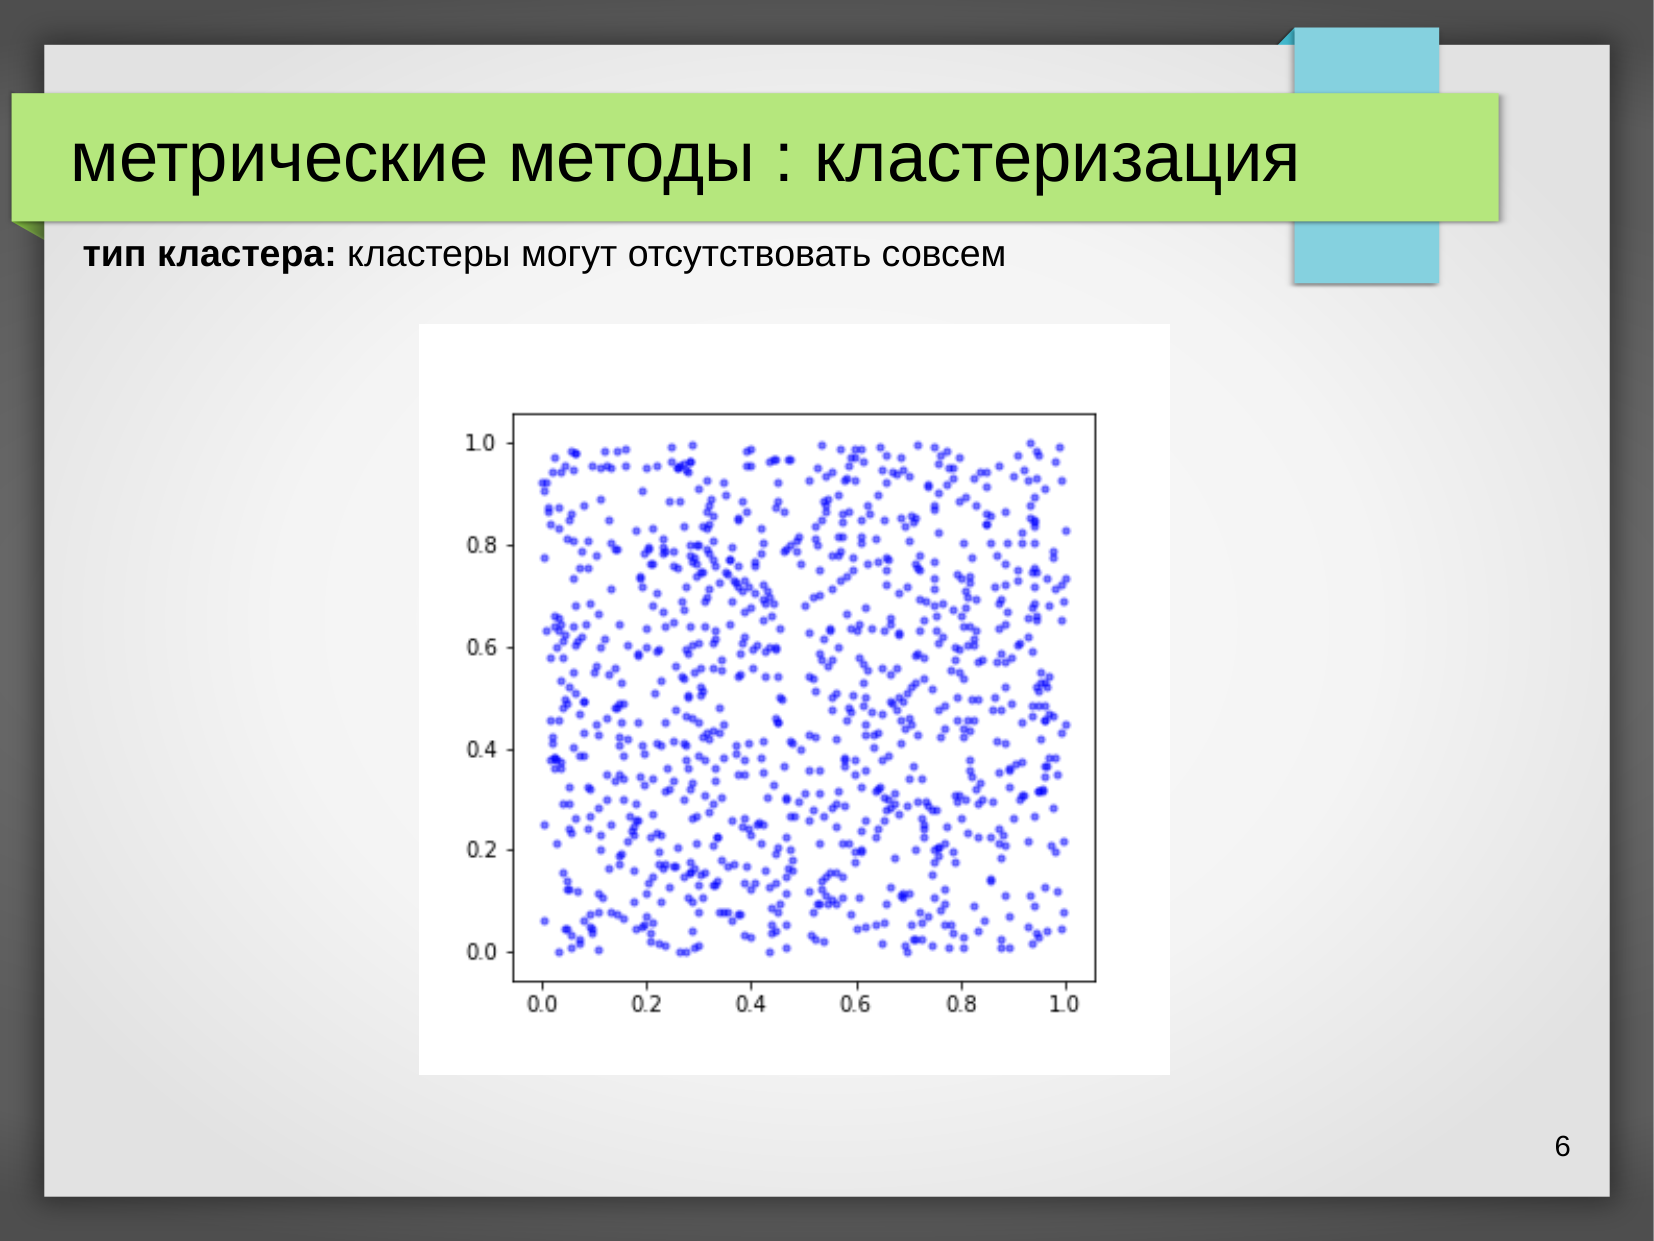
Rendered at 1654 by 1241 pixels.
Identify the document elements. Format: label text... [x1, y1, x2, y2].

title метрические методы : кластеризация [70, 117, 1382, 197]
picture [0, 0, 1654, 1241]
subtitle тип кластера: кластеры могут отсутствовать совсем [82, 218, 1028, 331]
